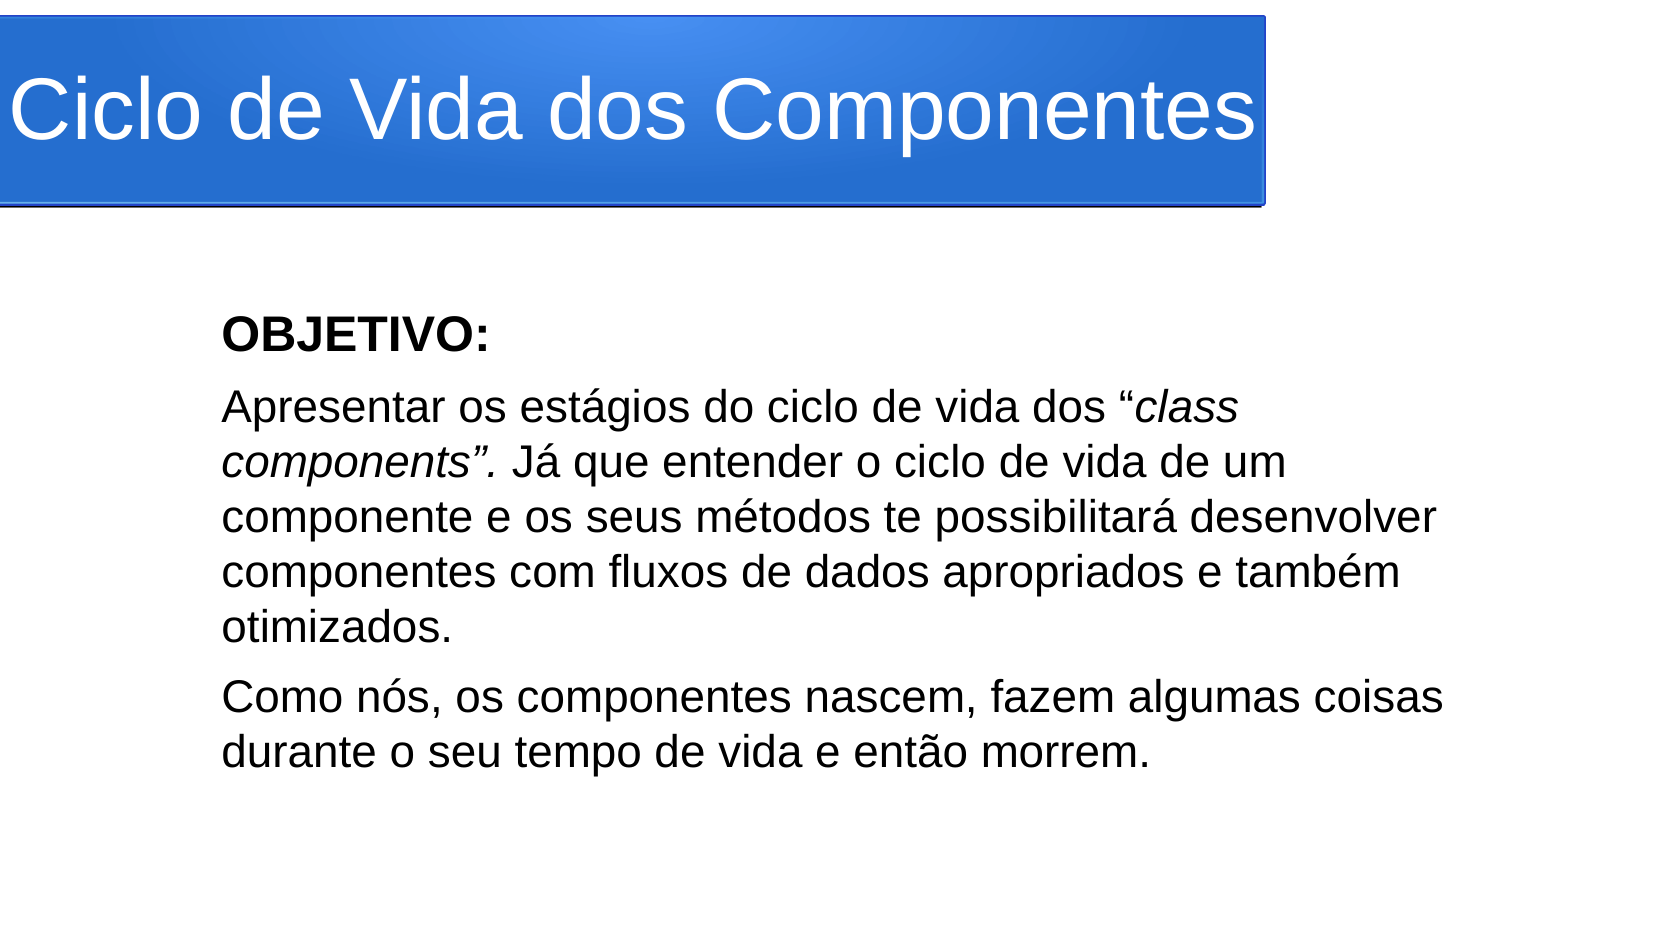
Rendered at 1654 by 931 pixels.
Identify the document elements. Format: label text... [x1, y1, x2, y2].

picture [0, 165, 1269, 211]
picture [0, 13, 1269, 44]
text_box OBJETIVO: Apresentar os estágios do ciclo de vida dos “class components”. Já que entender o ciclo de vida de um componente e os seus métodos te possibilitará desenvolver componentes com fluxos de dados apropriados e também otimizados. Como nós, os componentes nascem, fazem algumas coisas durante o seu tempo de vida e então morrem. [206, 293, 1465, 784]
text_box Ciclo de Vida dos Componentes [0, 44, 1282, 165]
